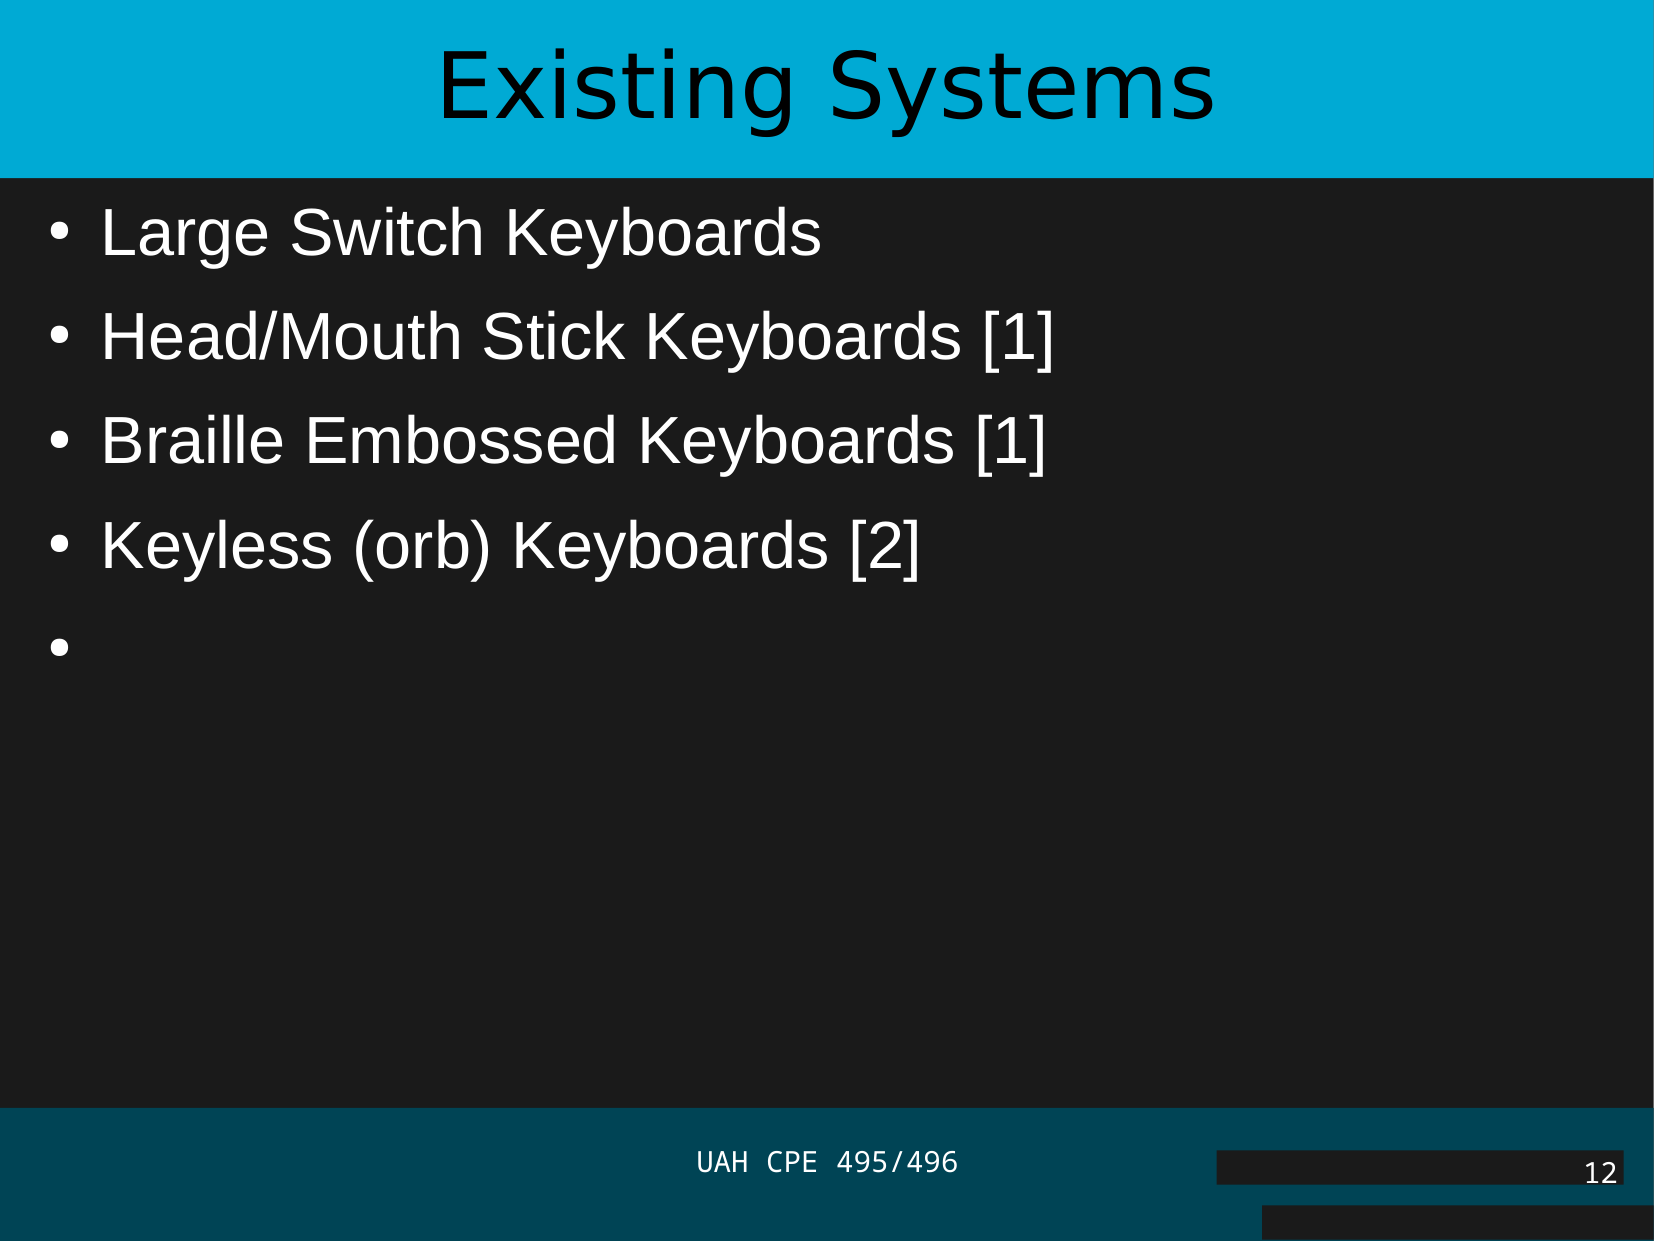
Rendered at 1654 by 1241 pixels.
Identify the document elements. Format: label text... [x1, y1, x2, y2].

list Large Switch Keyboards Head/Mouth Stick Keyboards [1] Braille Embossed Keyboards [1] Keyless (orb) Keyboards [2] [30, 195, 1636, 1096]
title Existing Systems [82, 8, 1571, 166]
